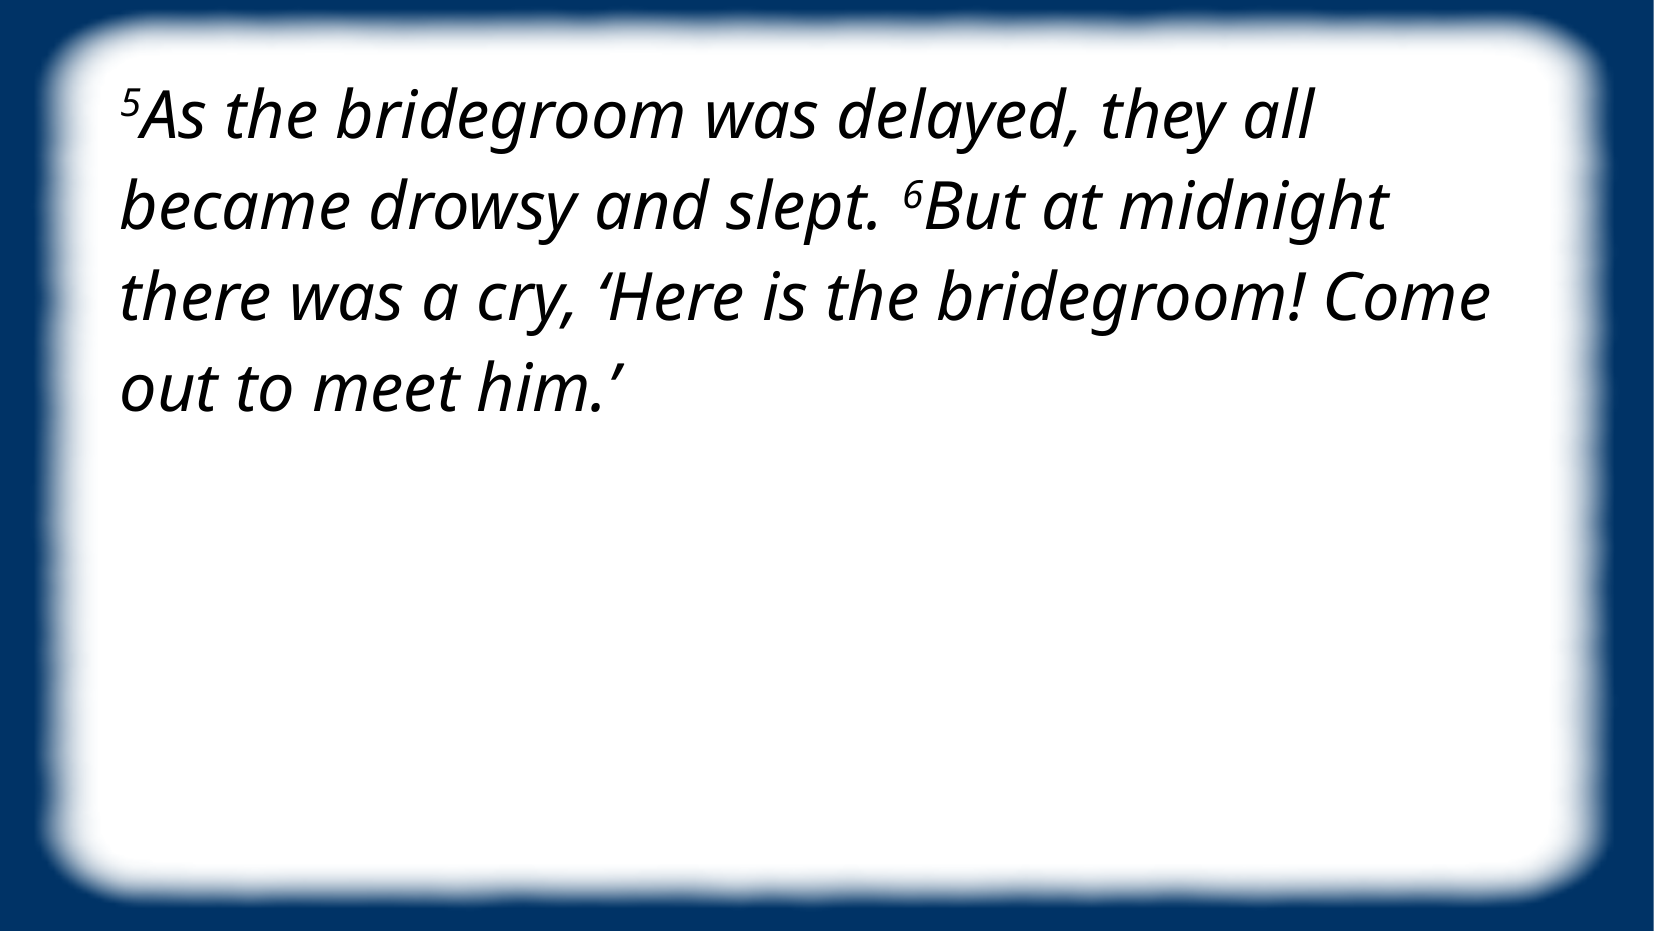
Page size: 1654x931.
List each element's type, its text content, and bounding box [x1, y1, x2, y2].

text_box 5As the bridegroom was delayed, they all became drowsy and slept. 6But at midnight there was a cry, ‘Here is the bridegroom! Come out to meet him.’ [105, 60, 1546, 436]
picture [0, 0, 1654, 931]
